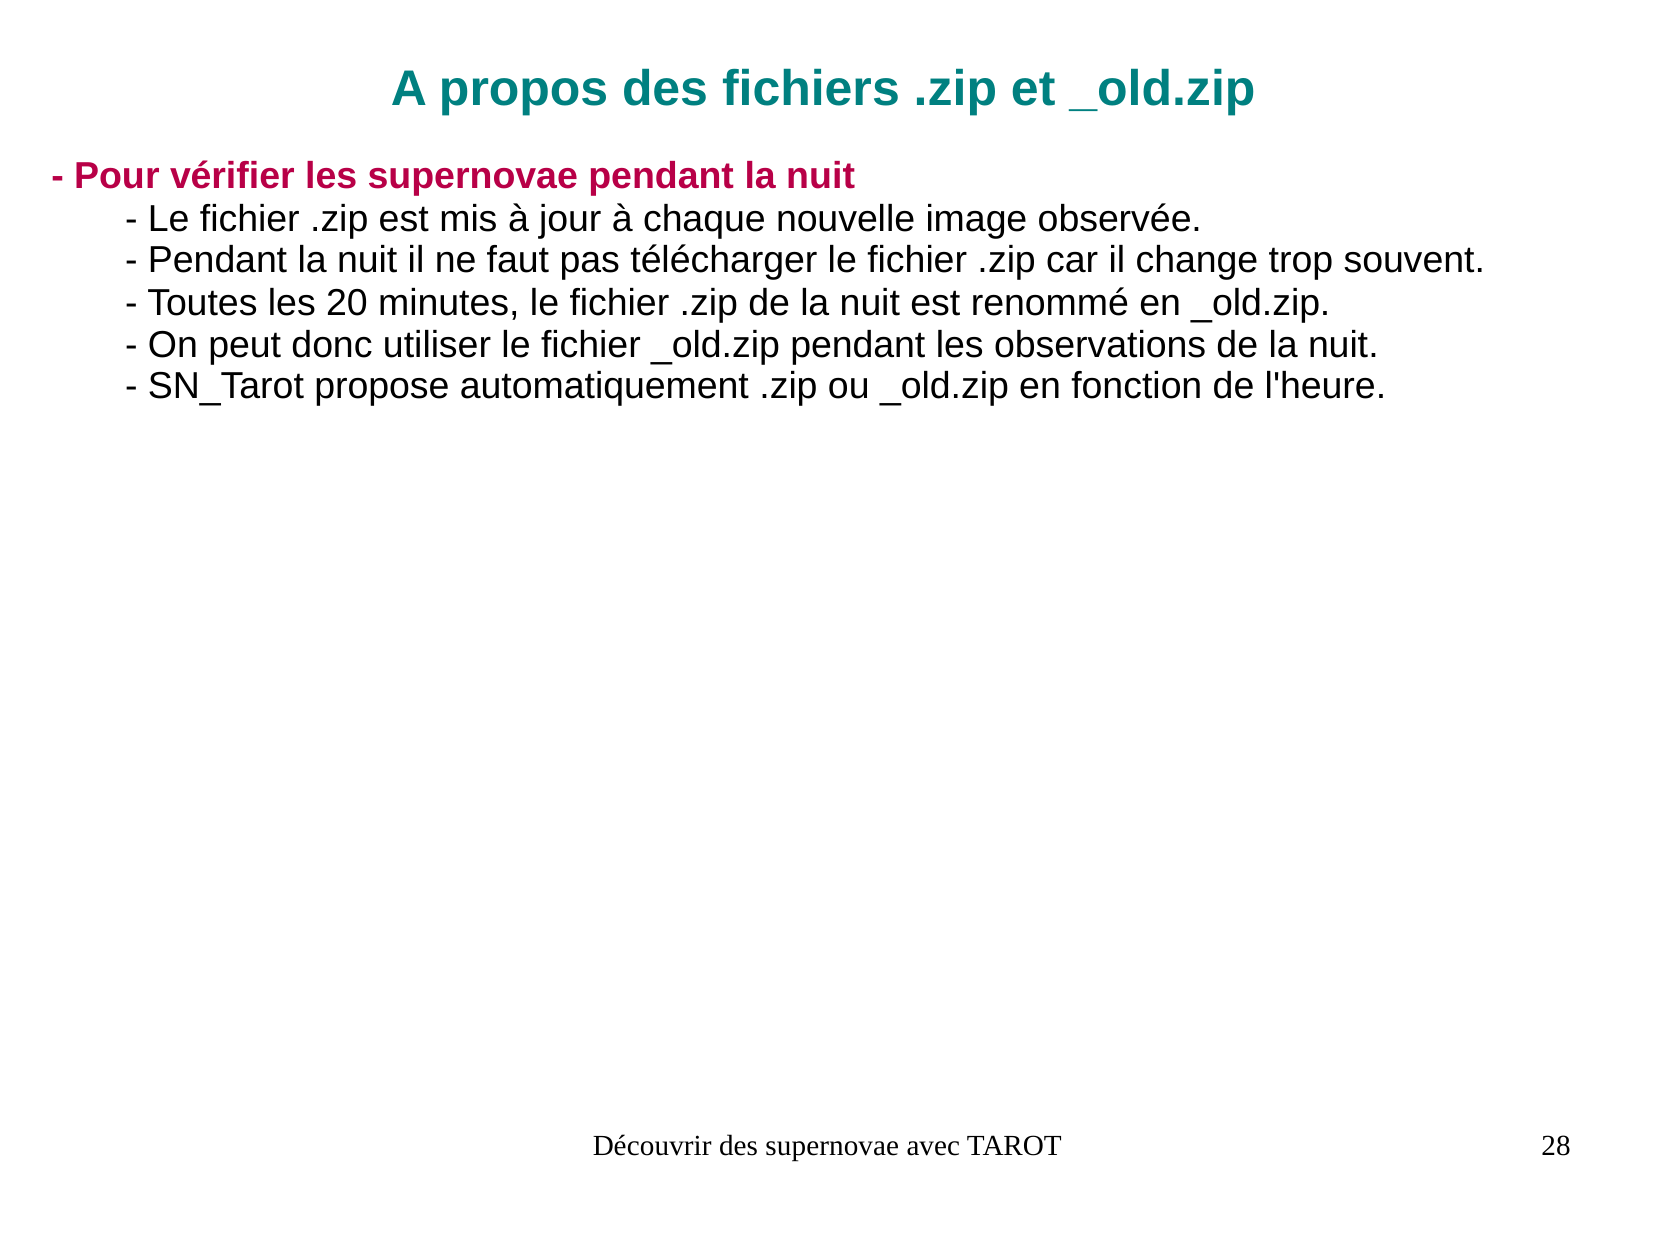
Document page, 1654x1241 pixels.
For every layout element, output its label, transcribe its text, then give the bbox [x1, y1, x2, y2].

text_box - Pour vérifier les supernovae pendant la nuit - Le fichier .zip est mis à jour à chaque nouvelle image observée. - Pendant la nuit il ne faut pas télécharger le fichier .zip car il change trop souvent. - Toutes les 20 minutes, le fichier .zip de la nuit est renommé en _old.zip. - On peut donc utiliser le fichier _old.zip pendant les observations de la nuit. - SN_Tarot propose automatiquement .zip ou _old.zip en fonction de l'heure. [36, 147, 1501, 458]
text_box A propos des fichiers .zip et _old.zip [376, 53, 1272, 125]
